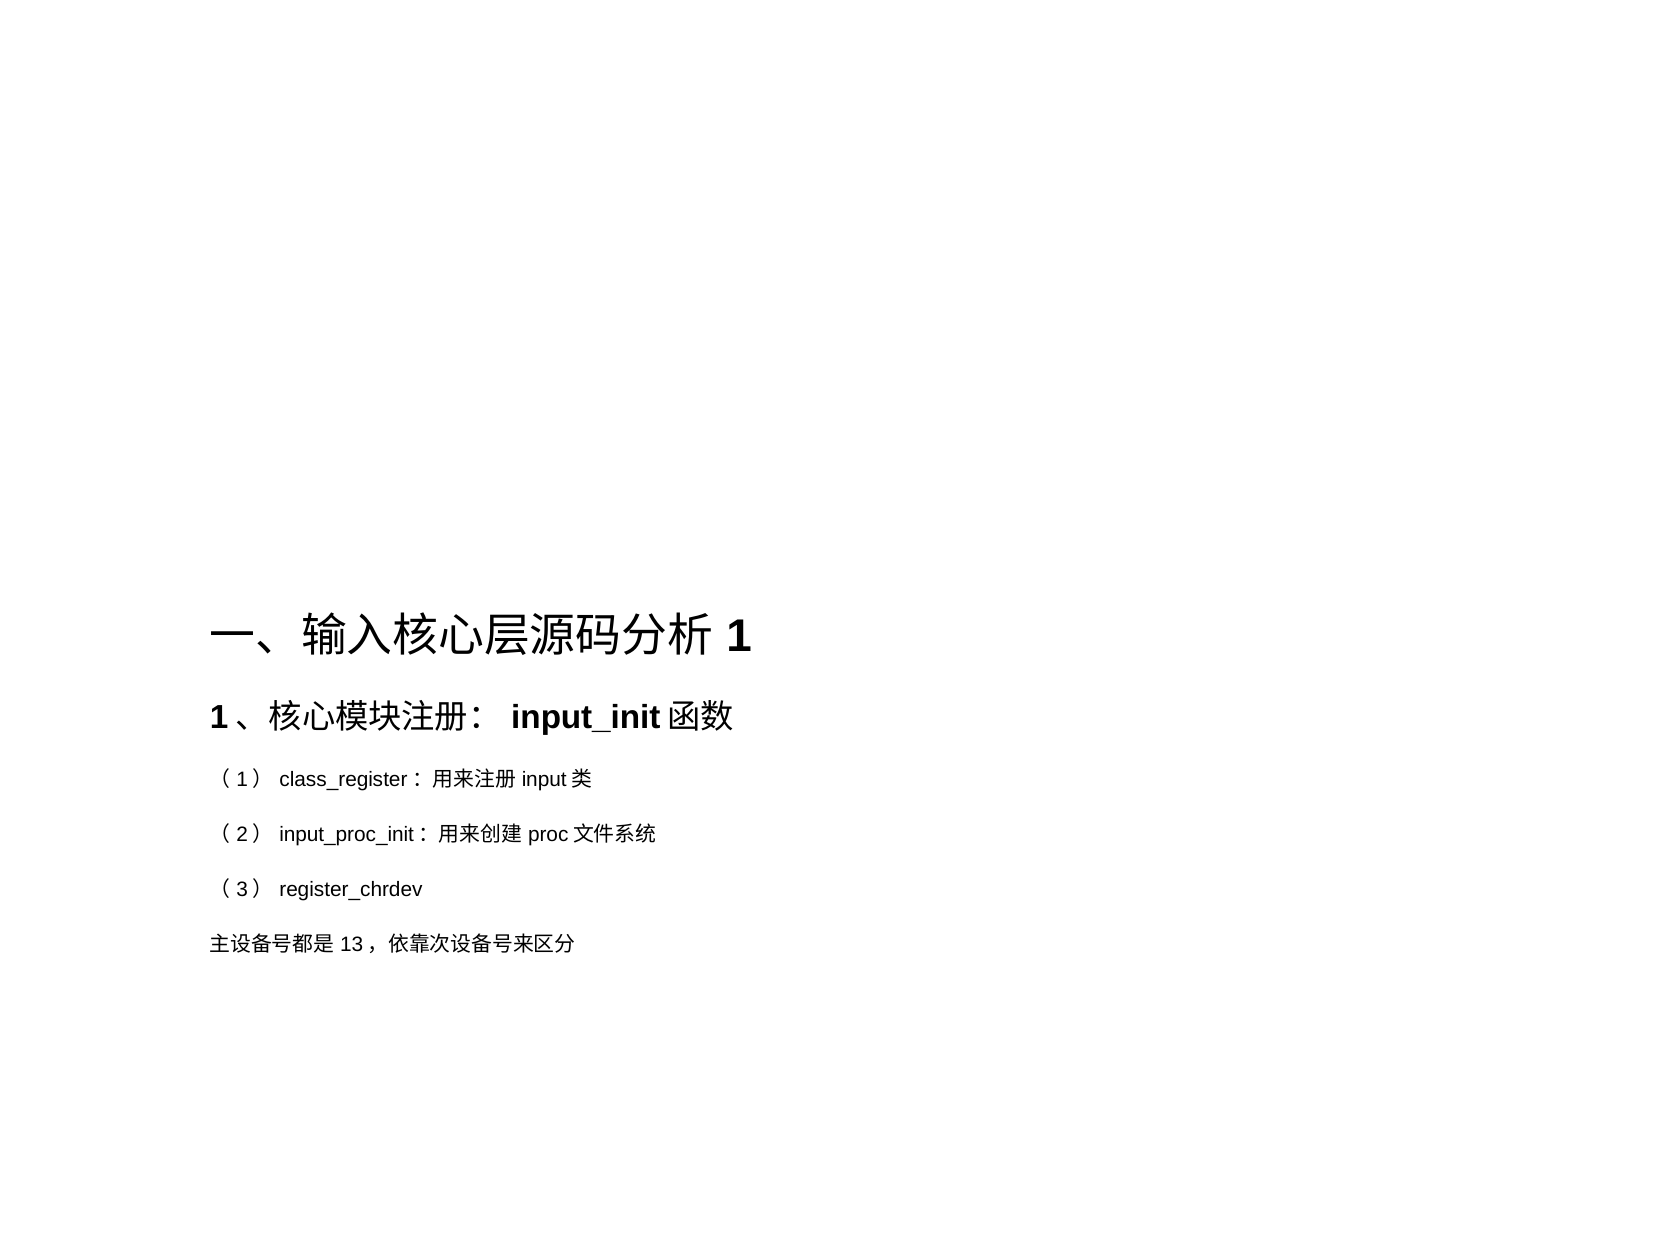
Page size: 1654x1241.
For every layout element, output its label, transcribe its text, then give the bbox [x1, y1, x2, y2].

text_box 一、输入核心层源码分析1 1、核心模块注册：input_init函数 （1）class_register：用来注册input类 （2）input_proc_init：用来创建proc文件系统 （3）register_chrdev 主设备号都是13，依靠次设备号来区分 [195, 591, 768, 1021]
